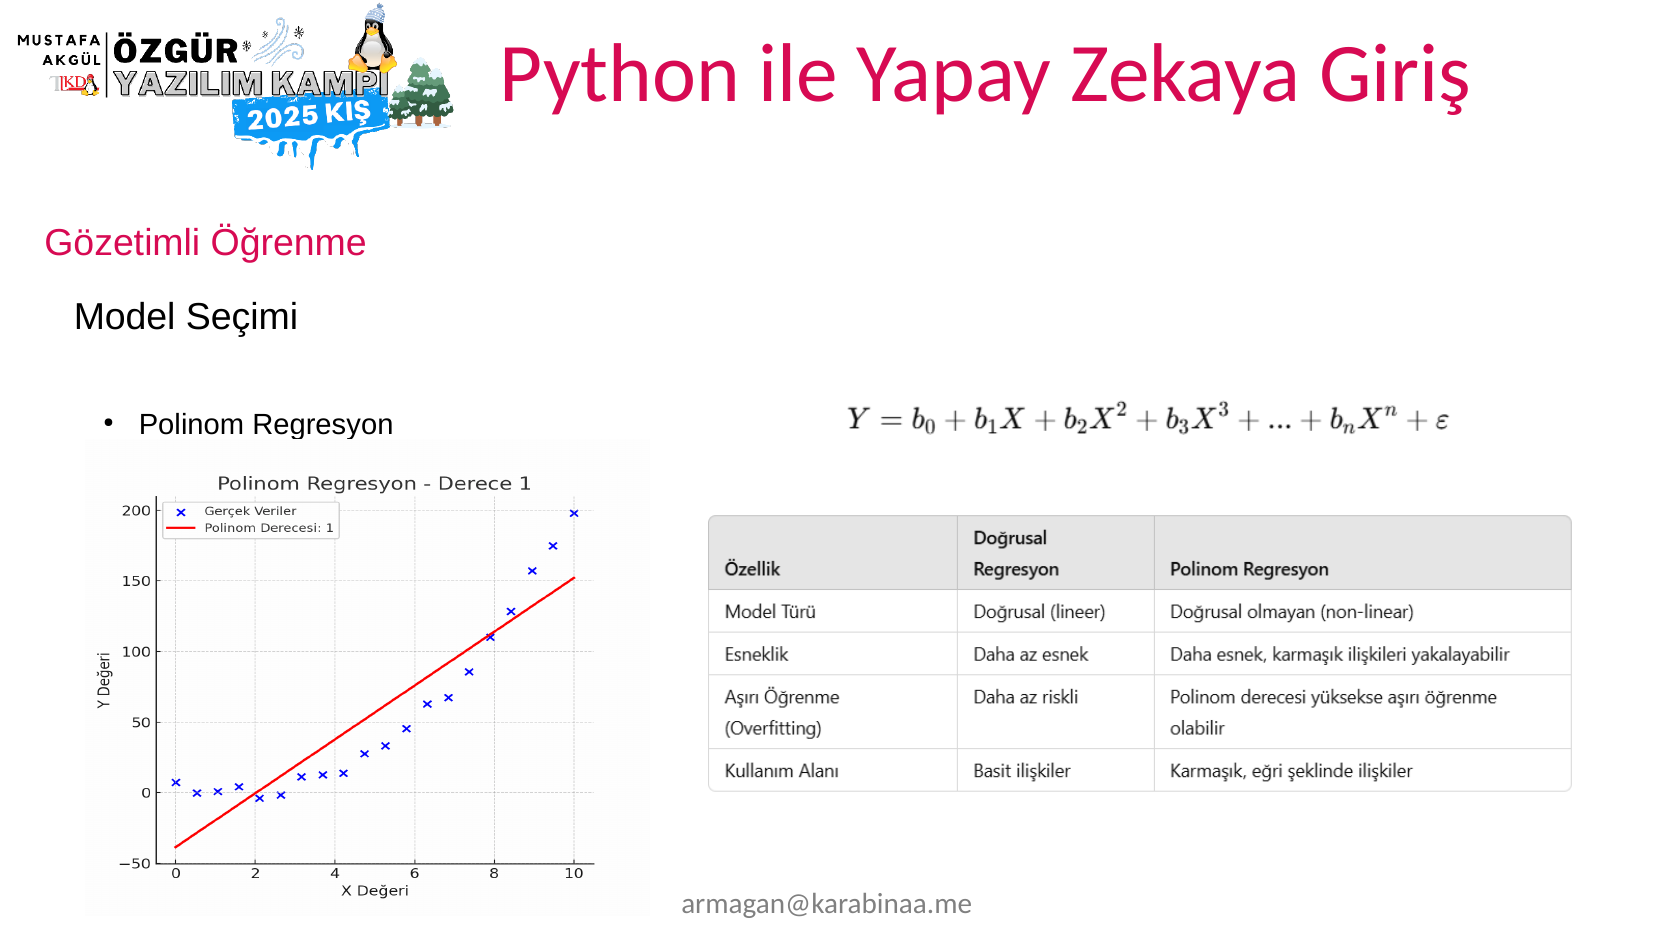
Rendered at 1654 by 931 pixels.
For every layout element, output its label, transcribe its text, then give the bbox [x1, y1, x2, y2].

text_box Gözetimli Öğrenme [29, 213, 854, 271]
picture [826, 383, 1461, 456]
text_box Python ile Yapay Zekaya Giriş [484, 10, 1654, 126]
picture [0, 0, 463, 177]
picture [85, 439, 650, 916]
text_box armagan@karabinaa.me [0, 877, 1654, 928]
text_box Model Seçimi [59, 288, 384, 355]
picture [708, 511, 1576, 798]
text_box Polinom Regresyon [88, 383, 473, 439]
